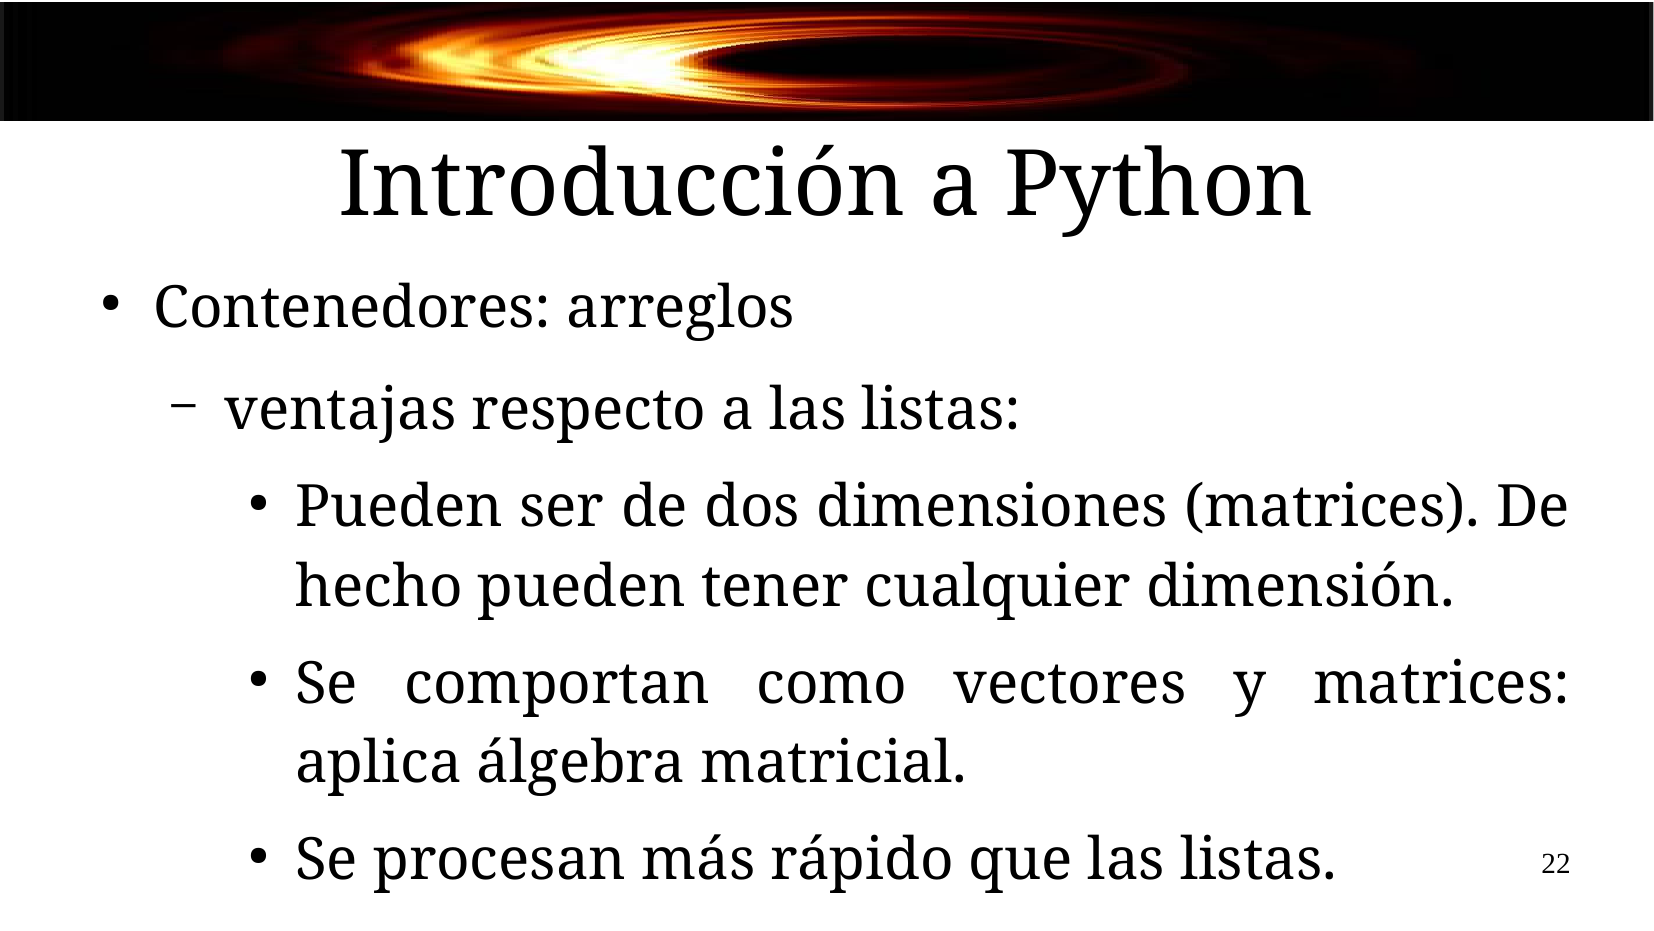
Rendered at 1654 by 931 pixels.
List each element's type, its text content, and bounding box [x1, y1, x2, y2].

list Contenedores: arreglos ventajas respecto a las listas: Pueden ser de dos dimensiones (matrices). De hecho pueden tener cualquier dimensión. Se comportan como vectores y matrices: aplica álgebra matricial. Se procesan más rápido que las listas. [82, 264, 1571, 901]
picture [0, 2, 1654, 121]
title Introducción a Python [82, 102, 1571, 258]
chart [770, 270, 889, 330]
